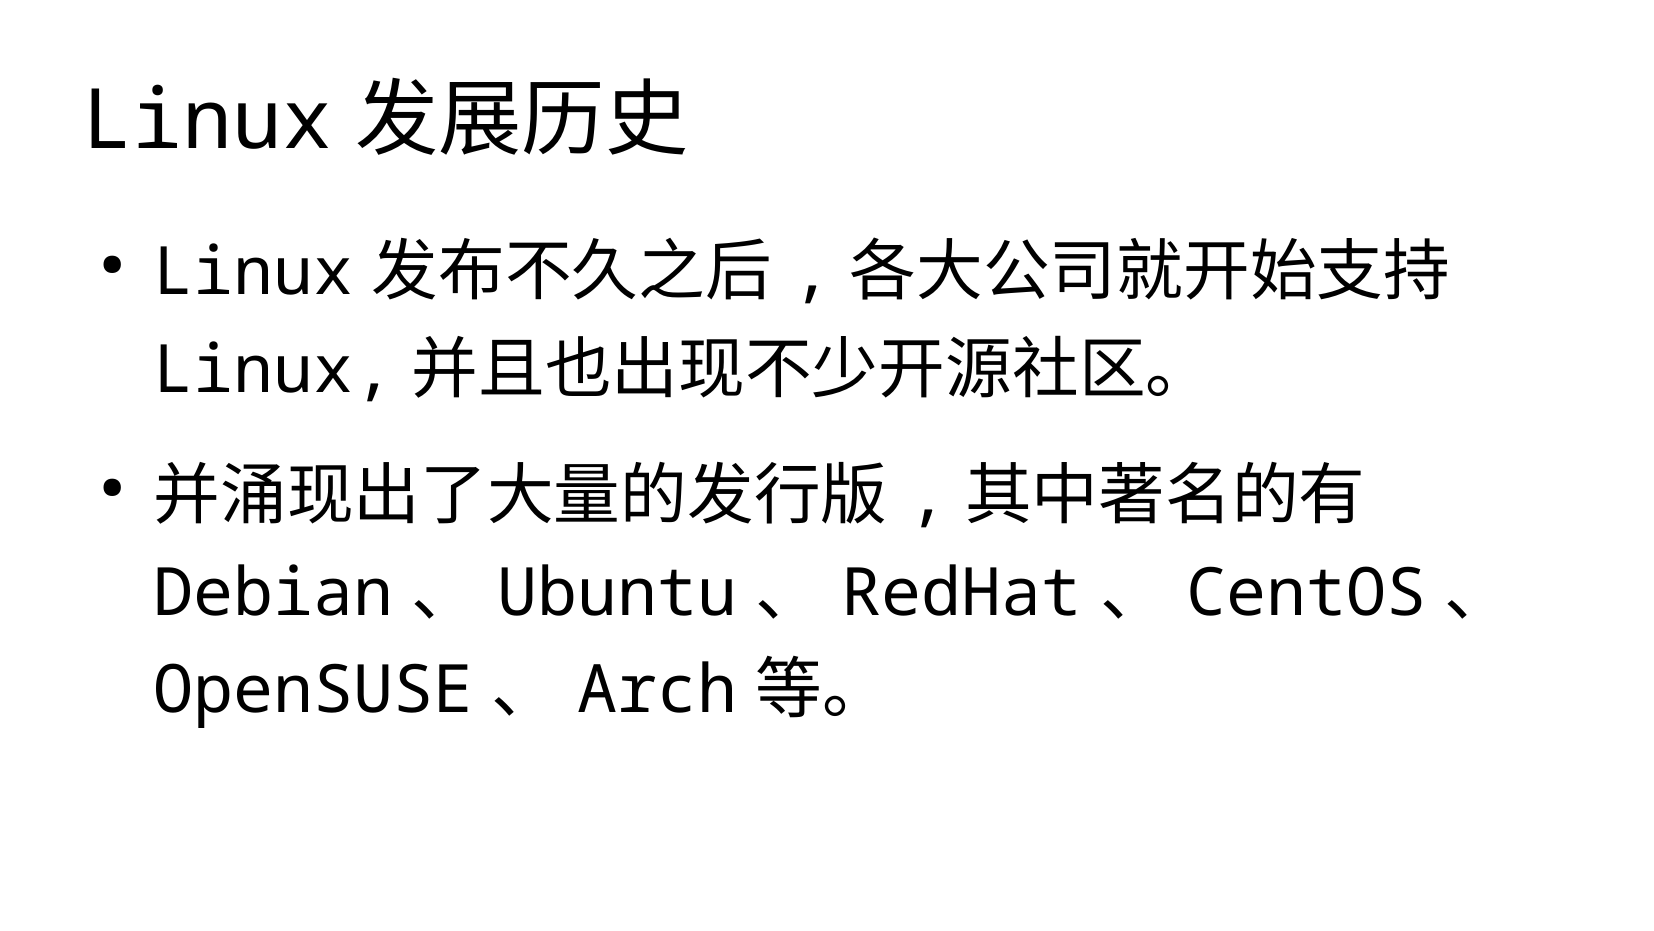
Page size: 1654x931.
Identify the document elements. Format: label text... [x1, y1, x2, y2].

list Linux发布不久之后,各大公司就开始支持Linux,并且也出现不少开源社区。 并涌现出了大量的发行版,其中著名的有Debian、Ubuntu、RedHat、CentOS、 OpenSUSE、Arch等。 [82, 217, 1571, 804]
title Linux发展历史 [82, 37, 1571, 189]
